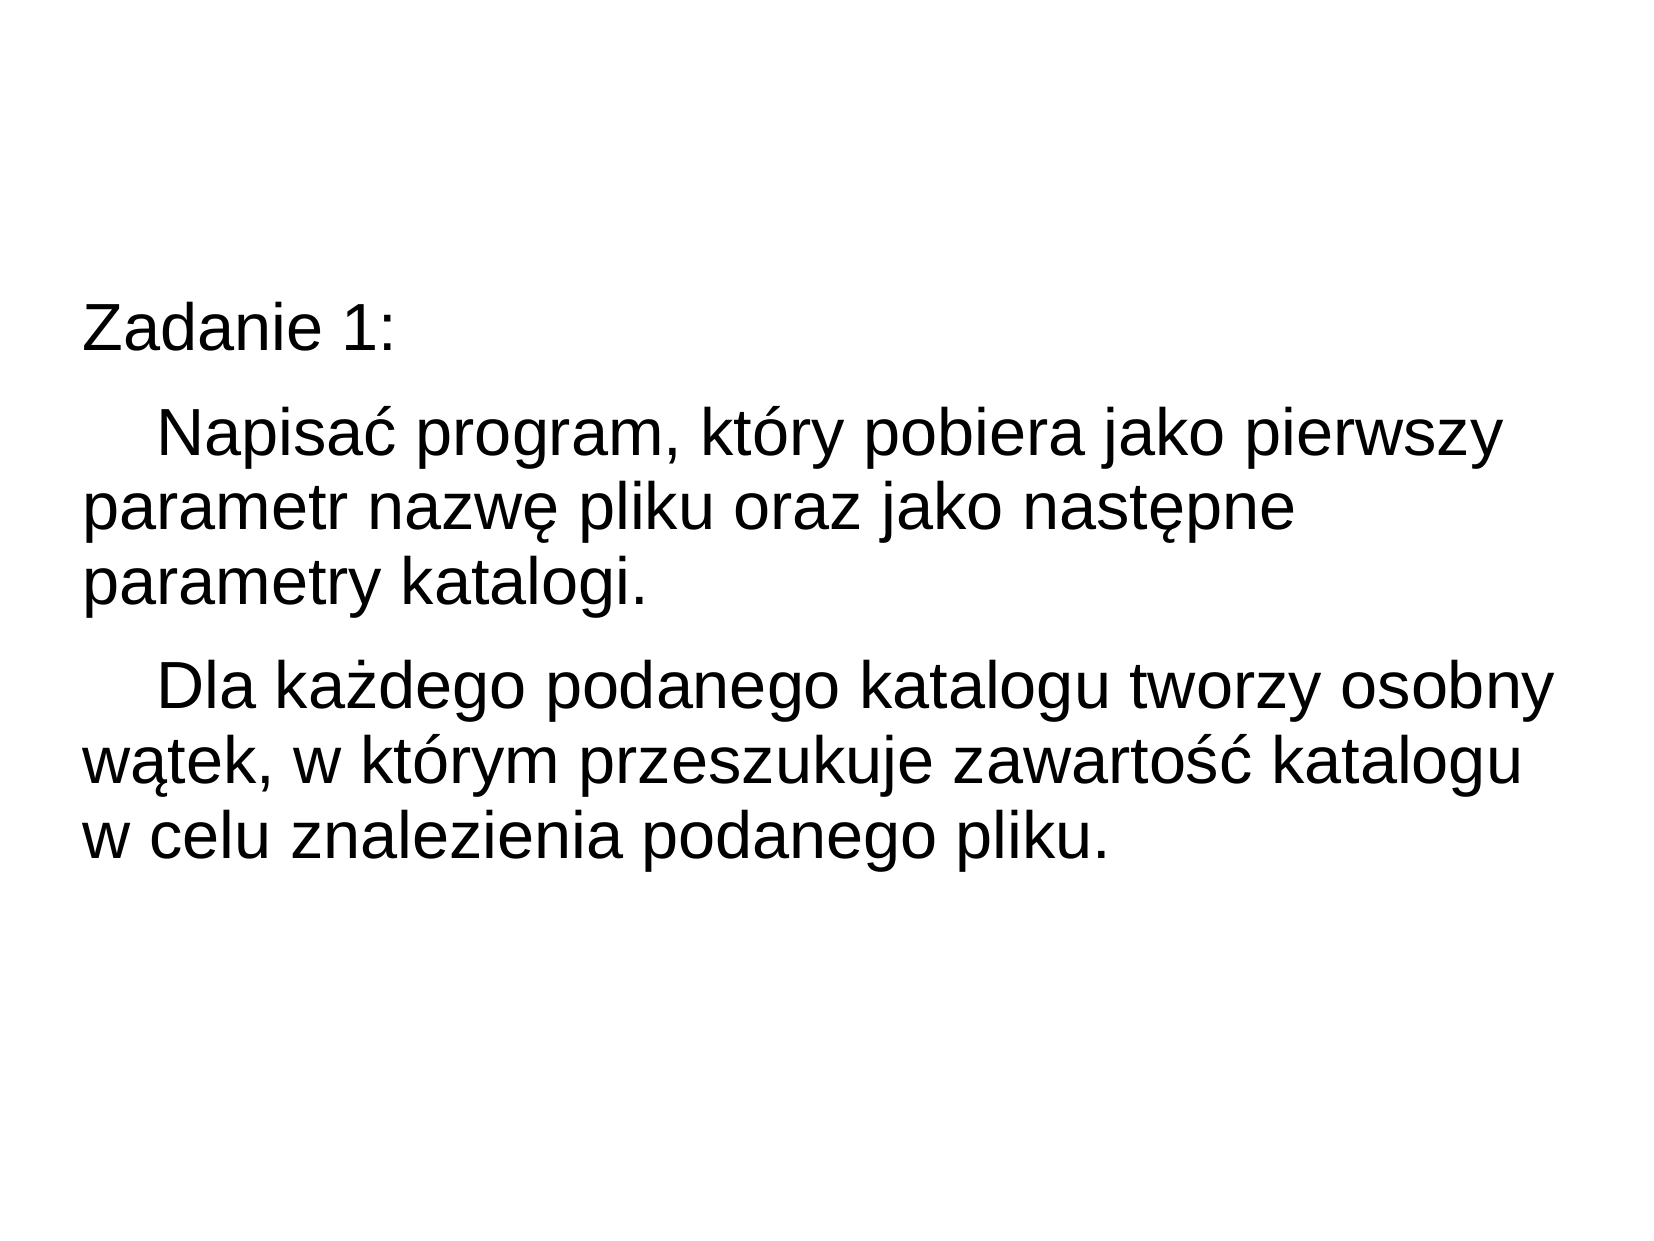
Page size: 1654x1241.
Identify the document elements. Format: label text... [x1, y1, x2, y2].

list Zadanie 1: Napisać program, który pobiera jako pierwszy parametr nazwę pliku oraz jako następne parametry katalogi. Dla każdego podanego katalogu tworzy osobny wątek, w którym przeszukuje zawartość katalogu w celu znalezienia podanego pliku. [82, 290, 1571, 1109]
